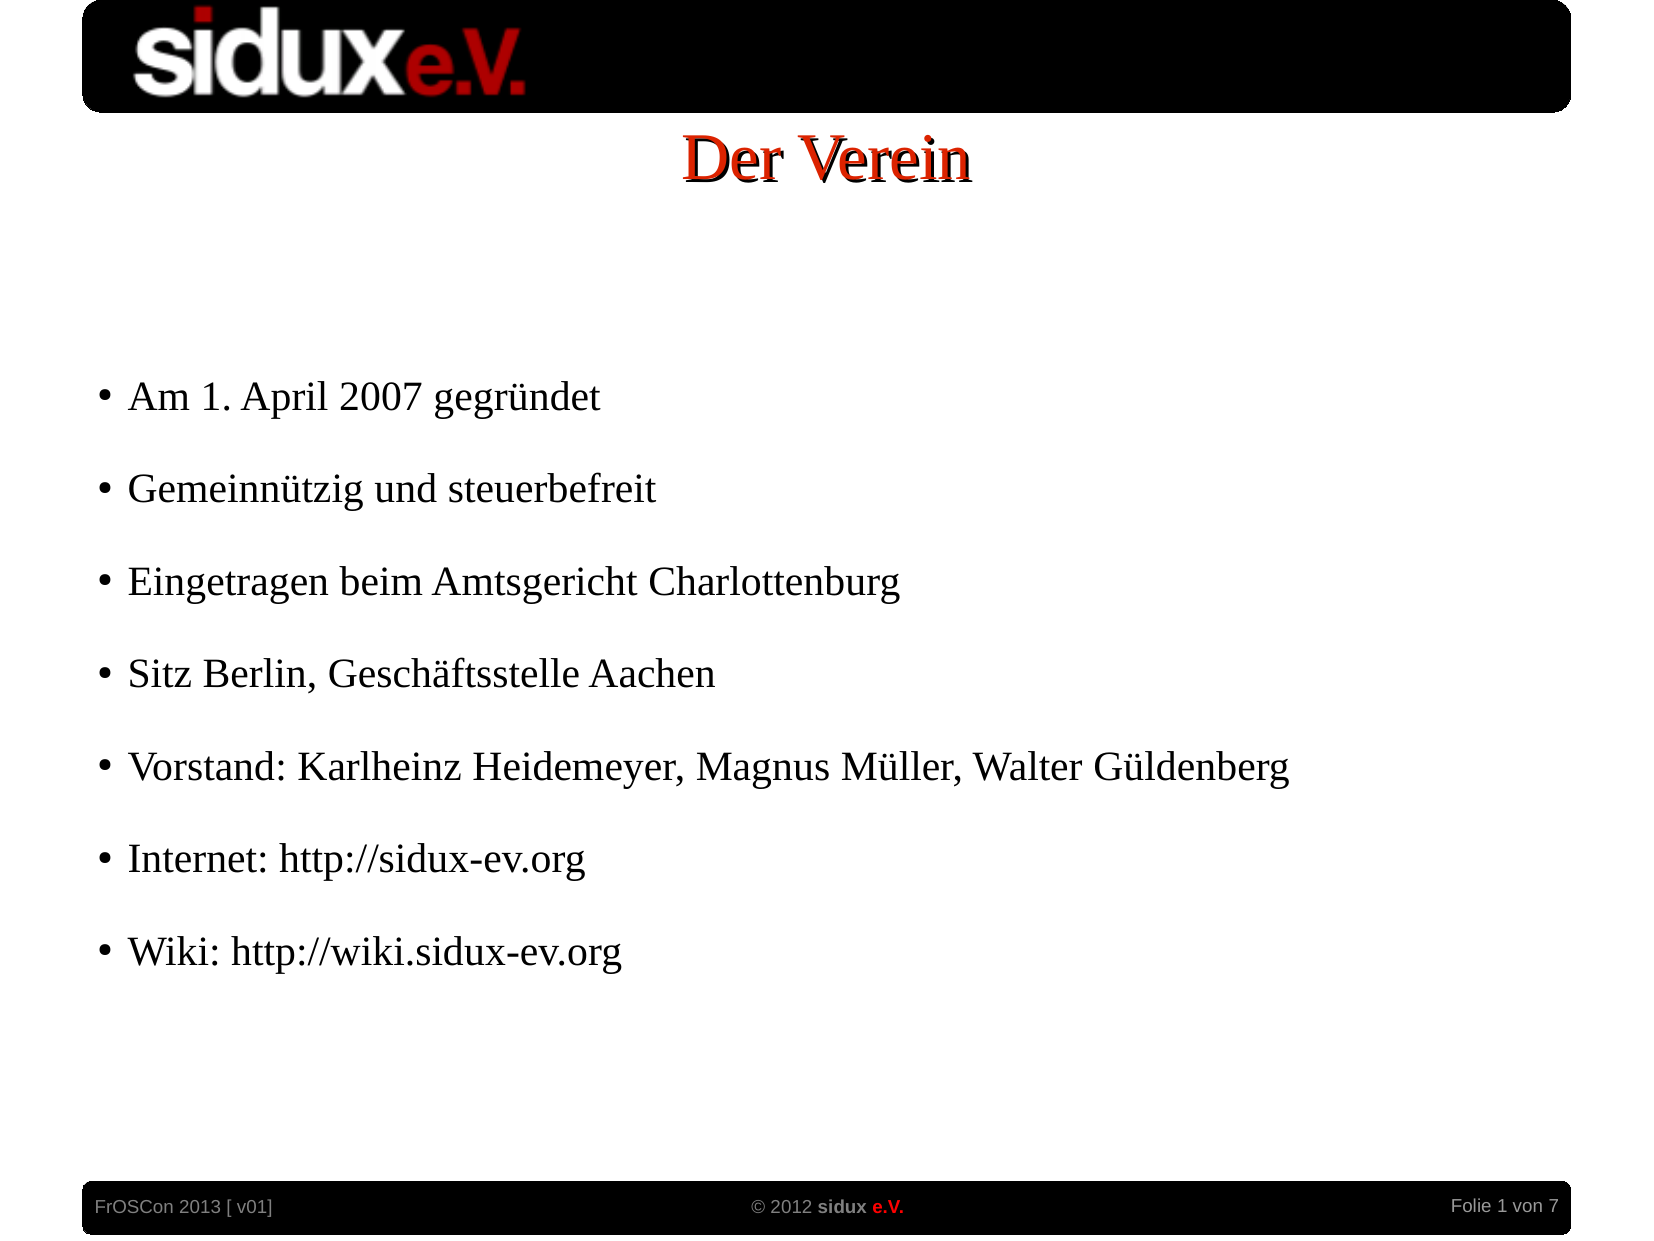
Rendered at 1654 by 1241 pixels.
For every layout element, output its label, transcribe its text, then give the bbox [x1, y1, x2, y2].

text_box Am 1. April 2007 gegründet Gemeinnützig und steuerbefreit Eingetragen beim Amtsgericht Charlottenburg Sitz Berlin, Geschäftsstelle Aachen Vorstand: Karlheinz Heidemeyer, Magnus Müller, Walter Güldenberg Internet: http://sidux-ev.org Wiki: http://wiki.sidux-ev.org [82, 224, 1571, 1170]
text_box Der Verein [82, 112, 1571, 213]
picture [113, 0, 532, 110]
